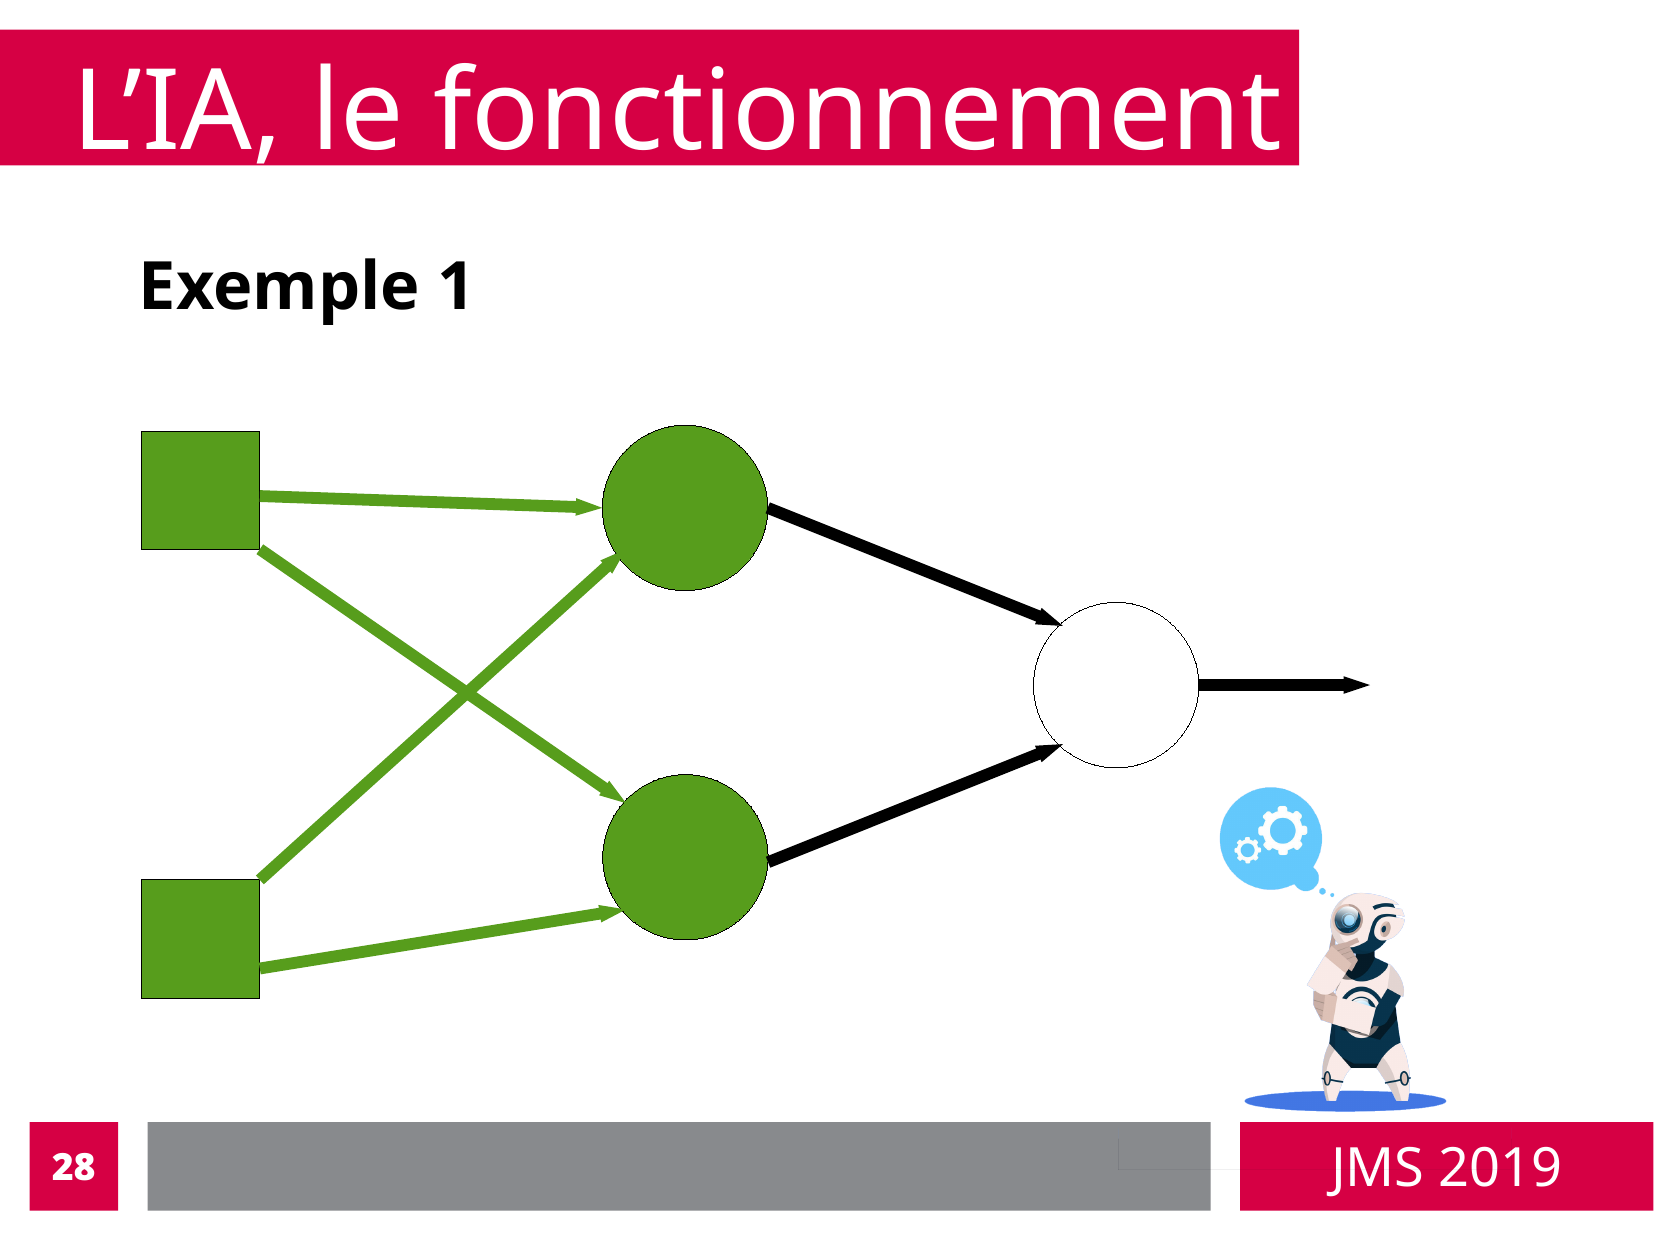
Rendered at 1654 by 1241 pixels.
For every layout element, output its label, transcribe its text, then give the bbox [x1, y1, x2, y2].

text_box [1033, 602, 1199, 768]
text_box [602, 774, 769, 940]
title L’IA, le fonctionnement [0, 29, 1371, 178]
picture [1118, 744, 1512, 1170]
text_box [141, 879, 260, 999]
text_box Exemple 1 [0, 237, 615, 330]
text_box [602, 425, 768, 591]
text_box [141, 431, 260, 550]
